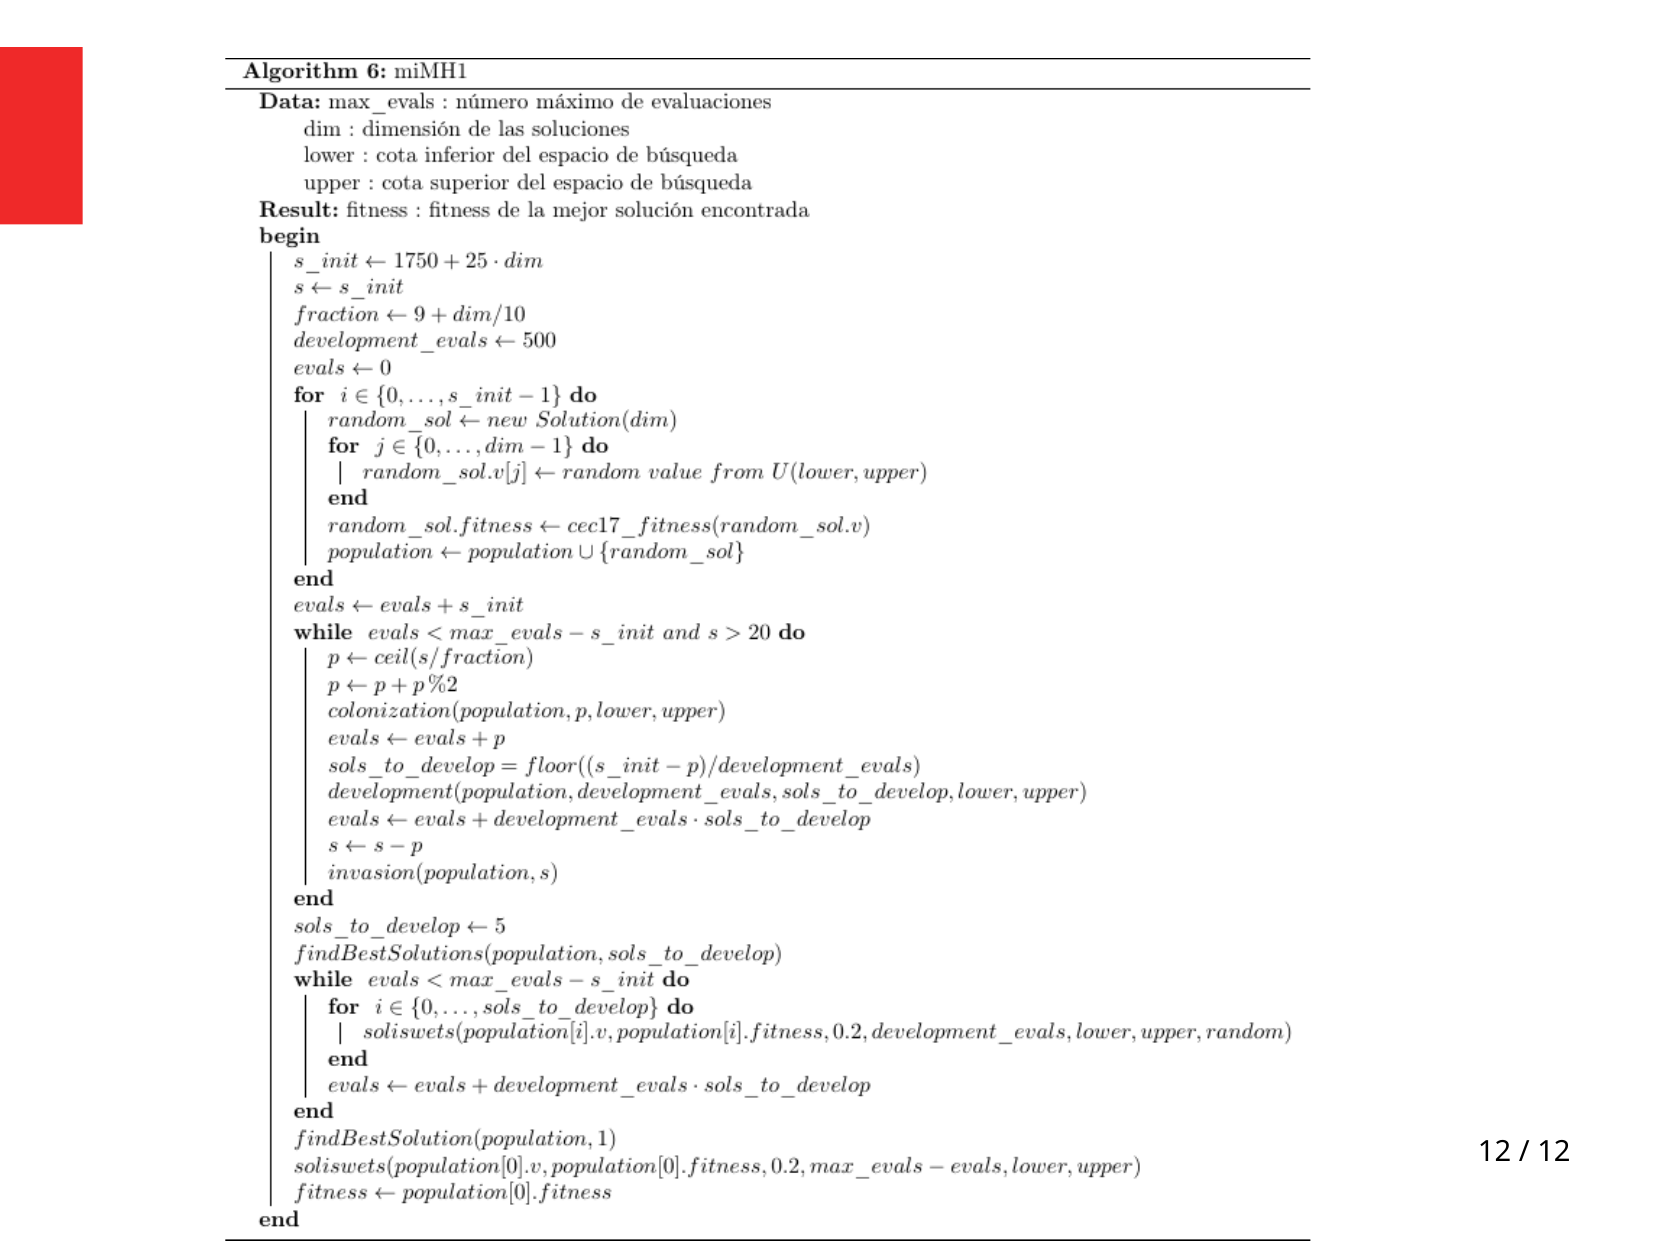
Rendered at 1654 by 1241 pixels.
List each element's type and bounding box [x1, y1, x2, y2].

picture [224, 58, 1312, 1241]
